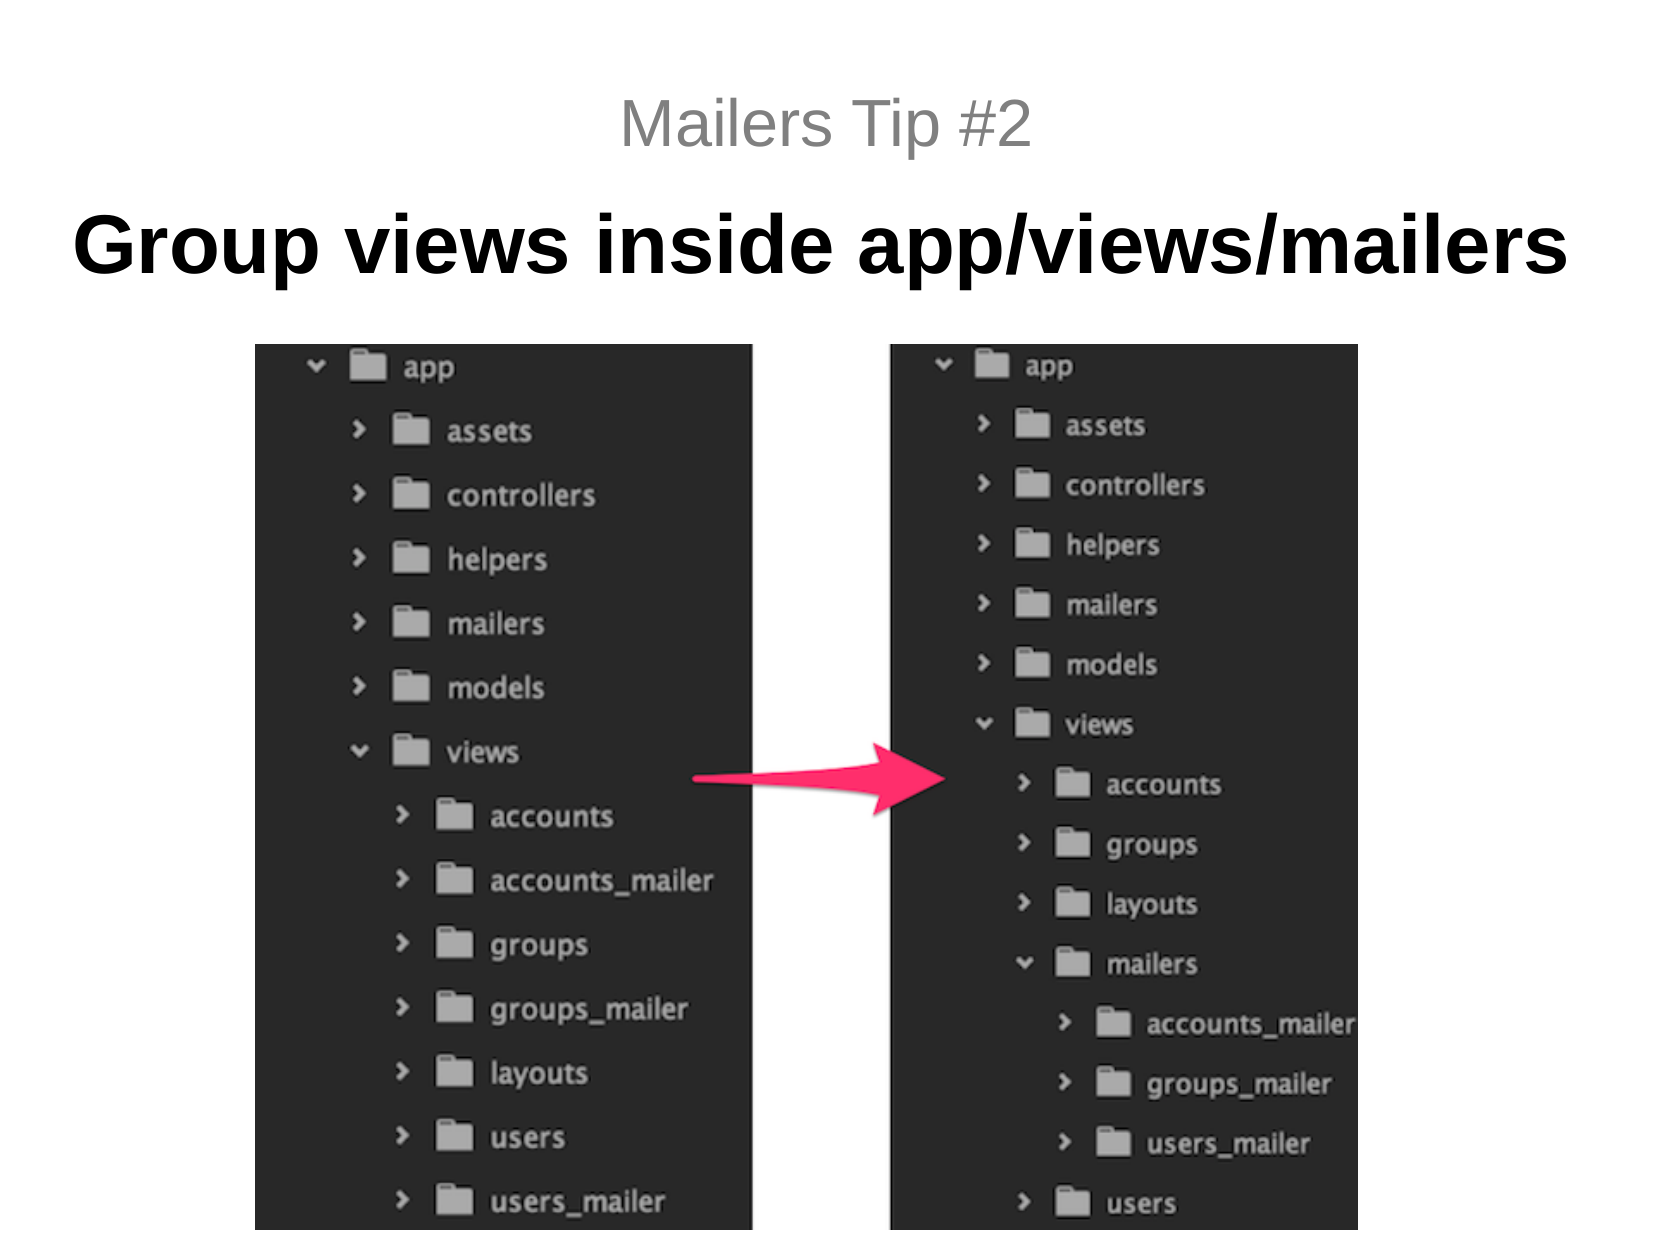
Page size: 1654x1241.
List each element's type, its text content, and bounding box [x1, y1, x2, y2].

picture [255, 344, 1358, 1230]
text_box Group views inside app/views/mailers [31, 198, 1613, 1240]
title Mailers Tip #2 [82, 20, 1571, 198]
